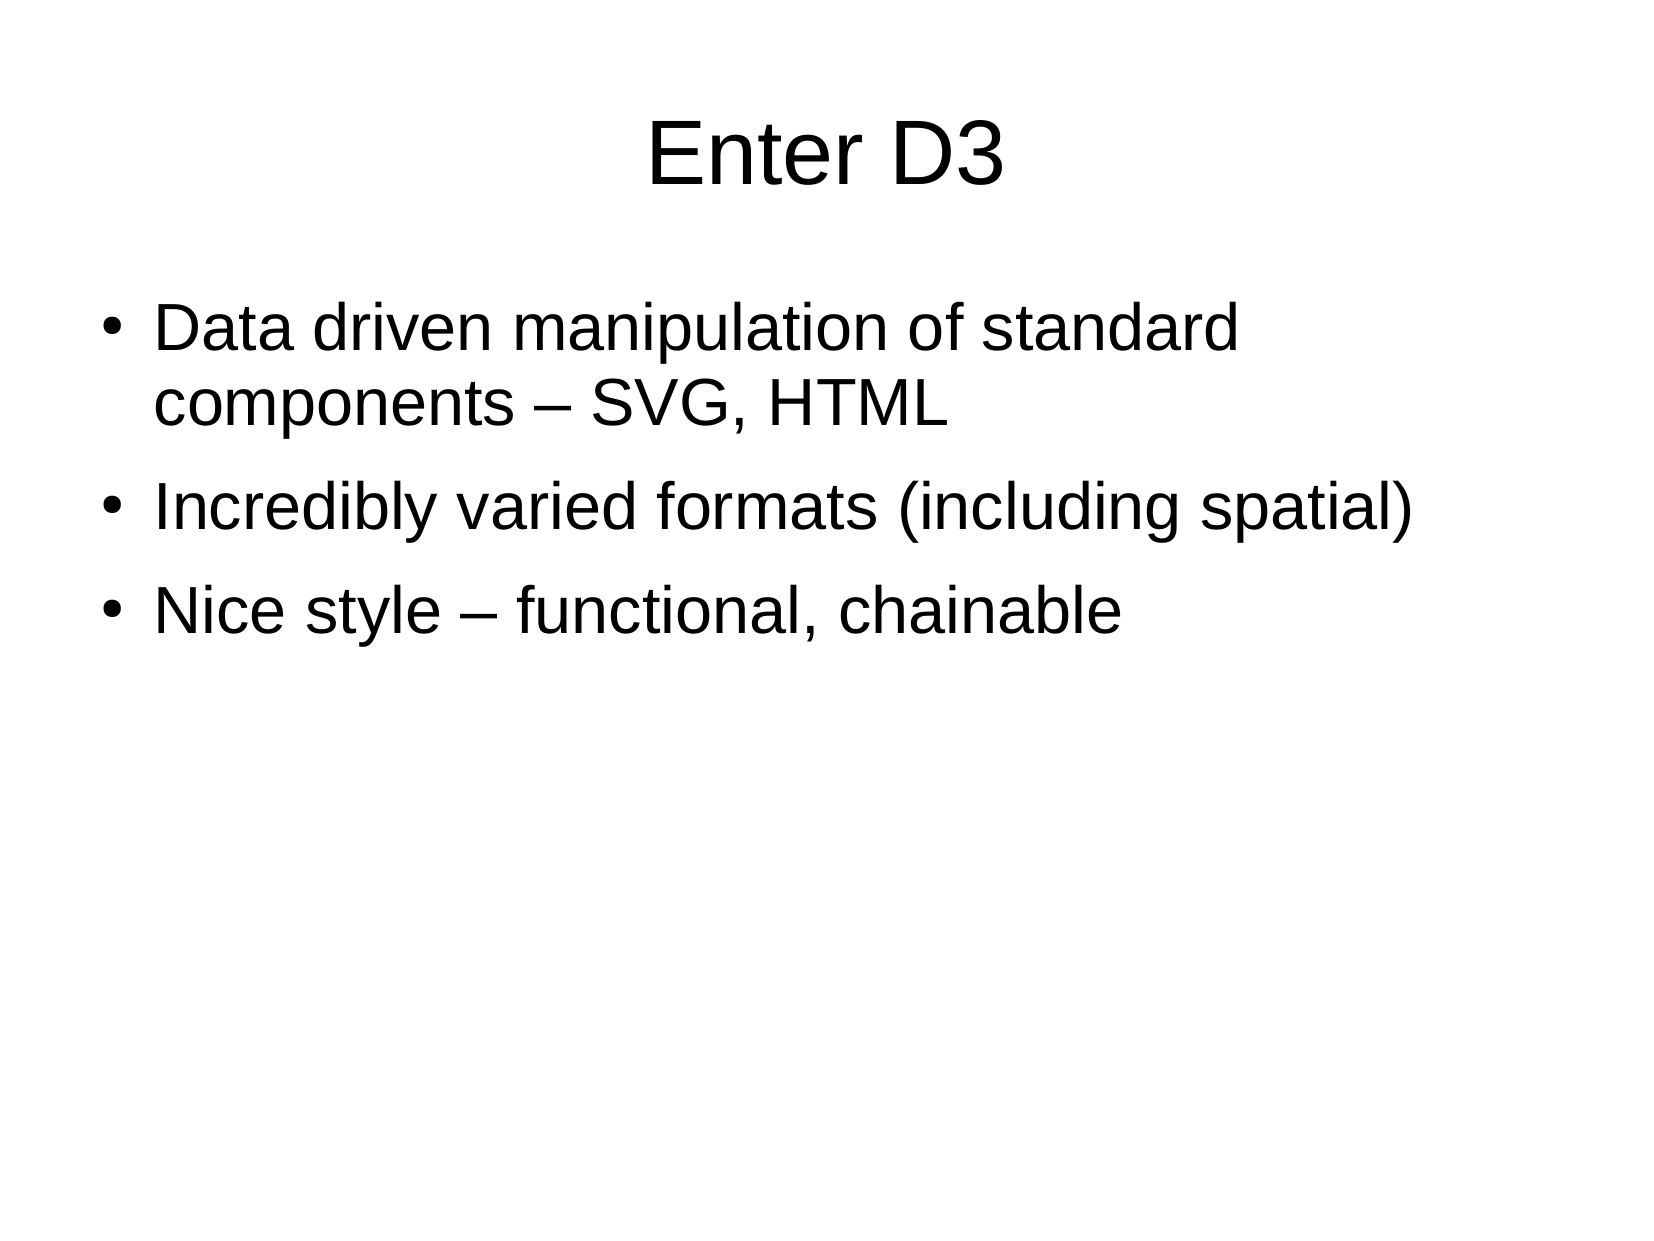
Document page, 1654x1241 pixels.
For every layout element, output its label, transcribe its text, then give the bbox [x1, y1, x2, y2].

list Data driven manipulation of standard components – SVG, HTML Incredibly varied formats (including spatial) Nice style – functional, chainable [82, 290, 1571, 1010]
title Enter D3 [82, 49, 1571, 257]
